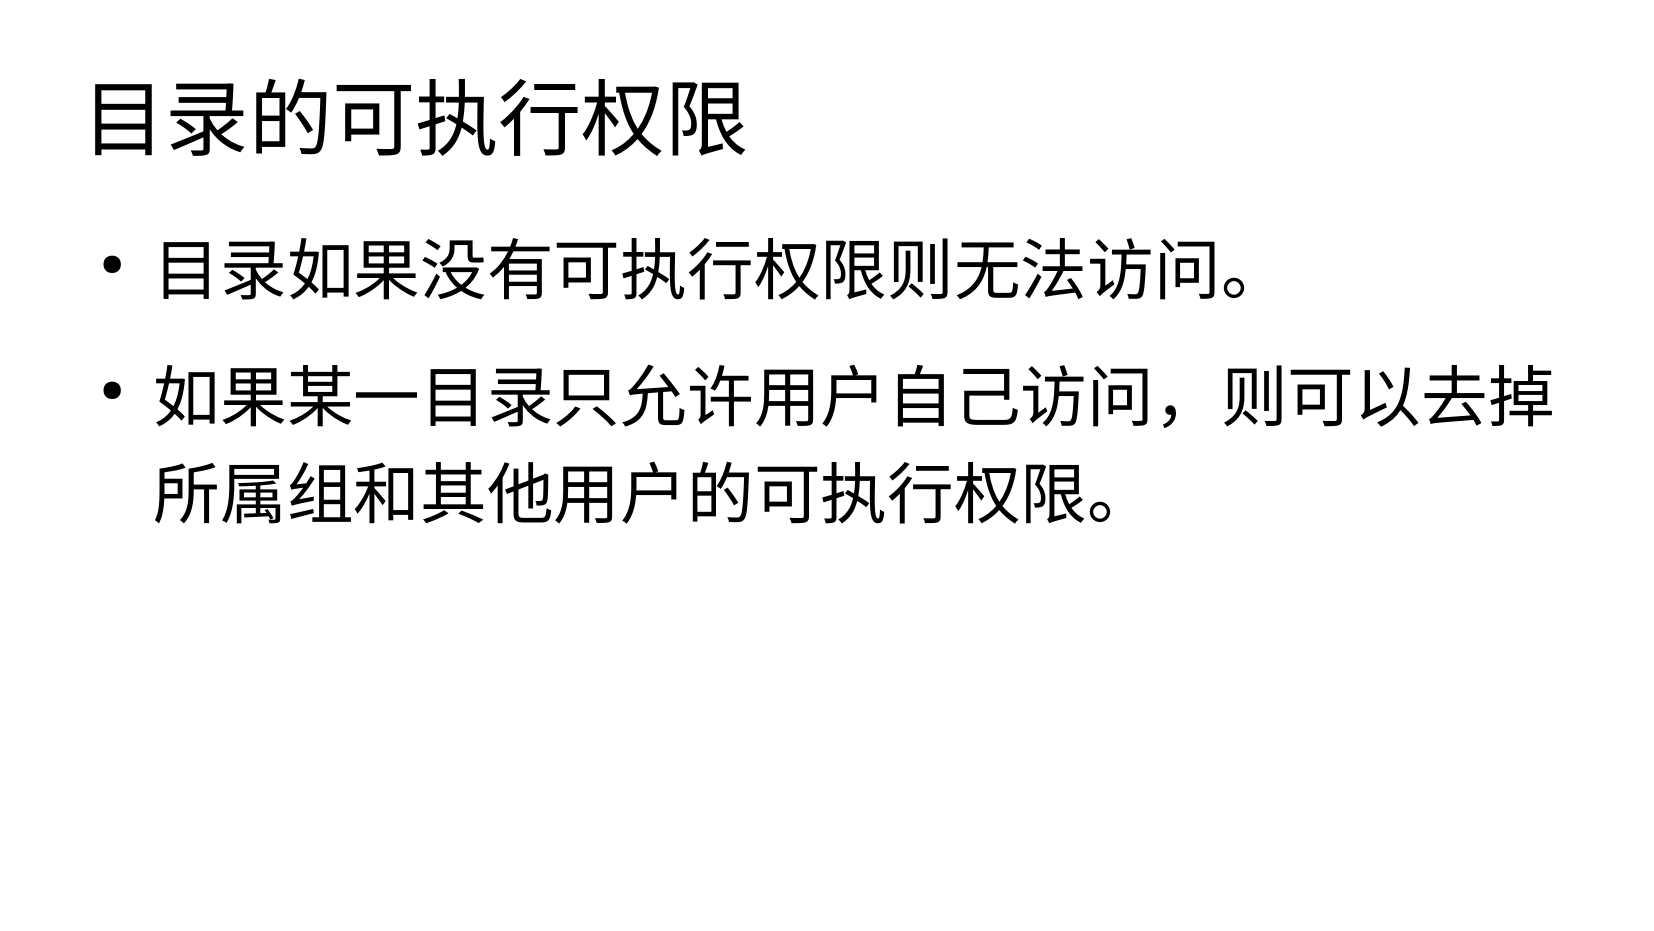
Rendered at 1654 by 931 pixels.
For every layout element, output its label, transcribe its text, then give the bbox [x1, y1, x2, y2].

list 目录如果没有可执行权限则无法访问。 如果某一目录只允许用户自己访问，则可以去掉所属组和其他用户的可执行权限。 [82, 217, 1571, 758]
title 目录的可执行权限 [82, 37, 1571, 189]
